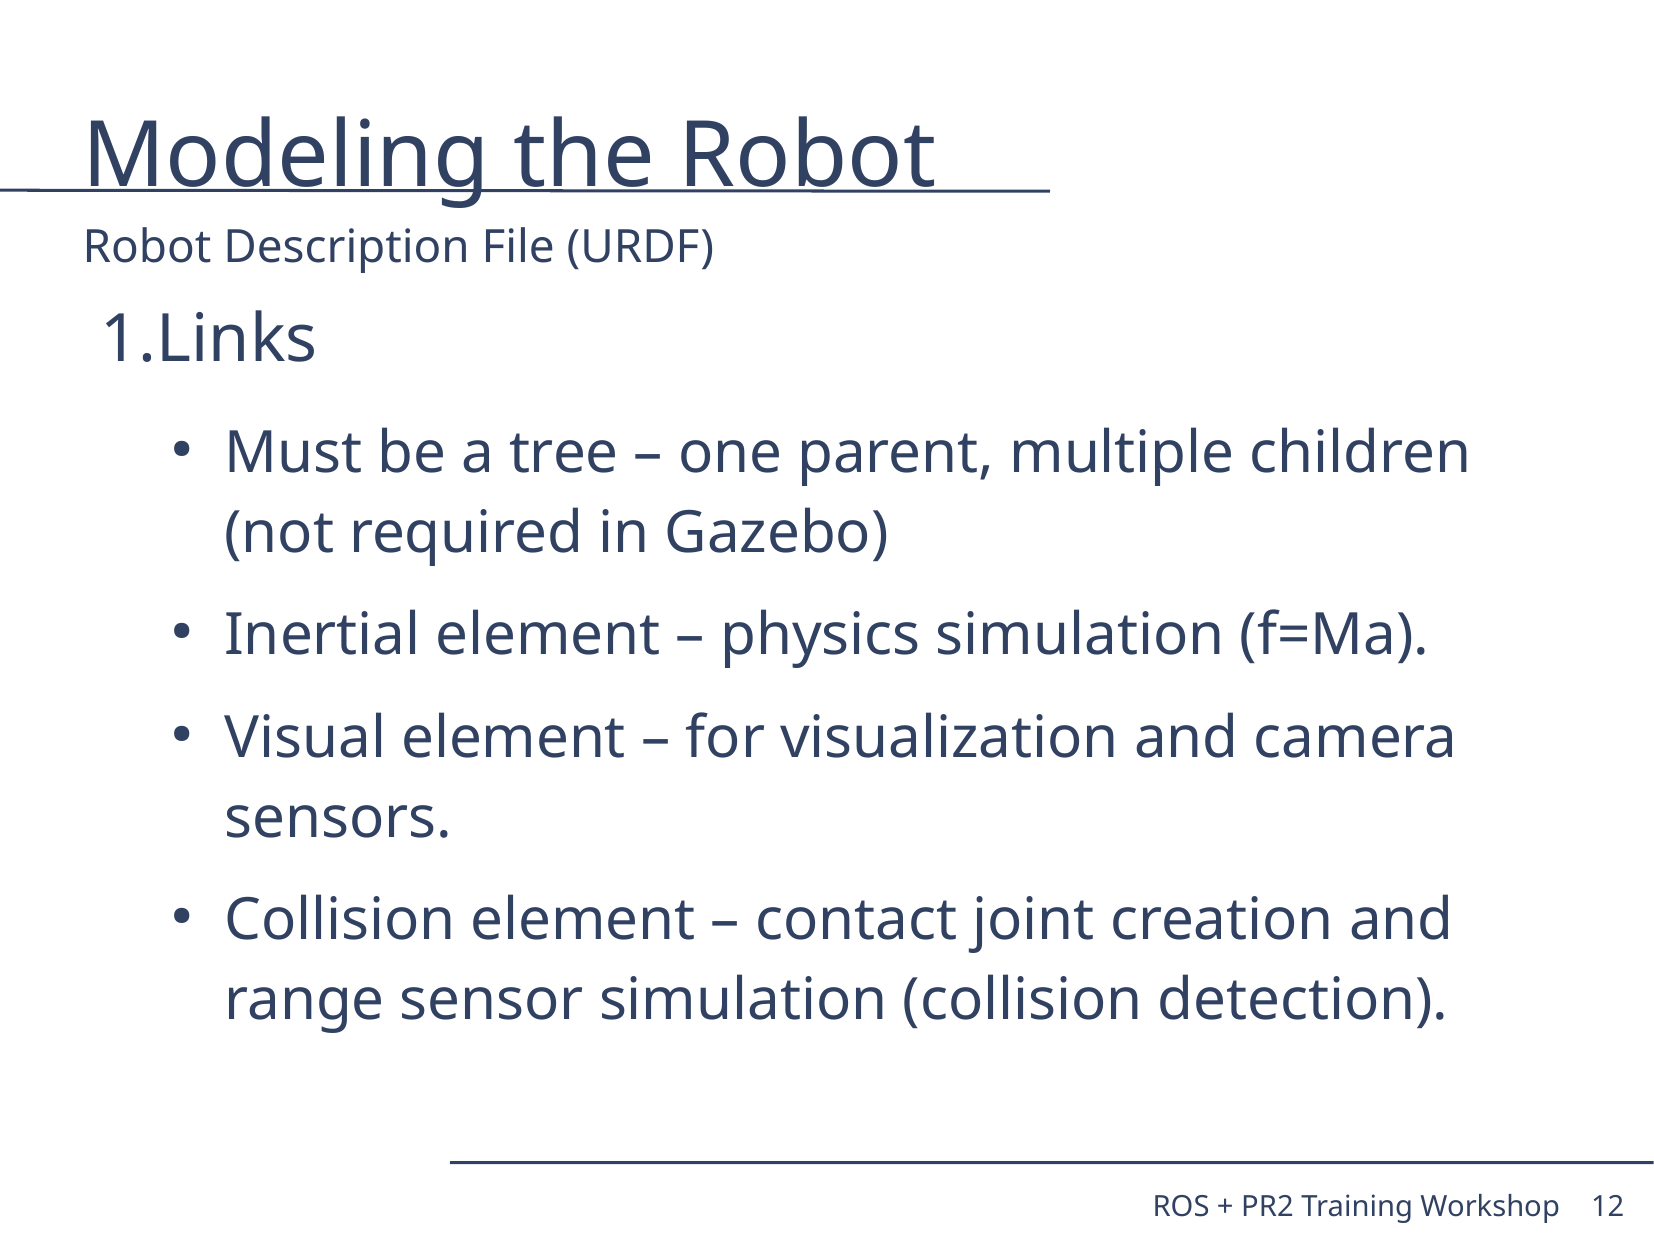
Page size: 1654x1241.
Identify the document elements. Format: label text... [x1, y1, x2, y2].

title Modeling the Robot Robot Description File (URDF) [82, 78, 1571, 287]
list Links Must be a tree – one parent, multiple children (not required in Gazebo) Inertial element – physics simulation (f=Ma). Visual element – for visualization and camera sensors. Collision element – contact joint creation and range sensor simulation (collision detection). [82, 290, 1571, 1109]
